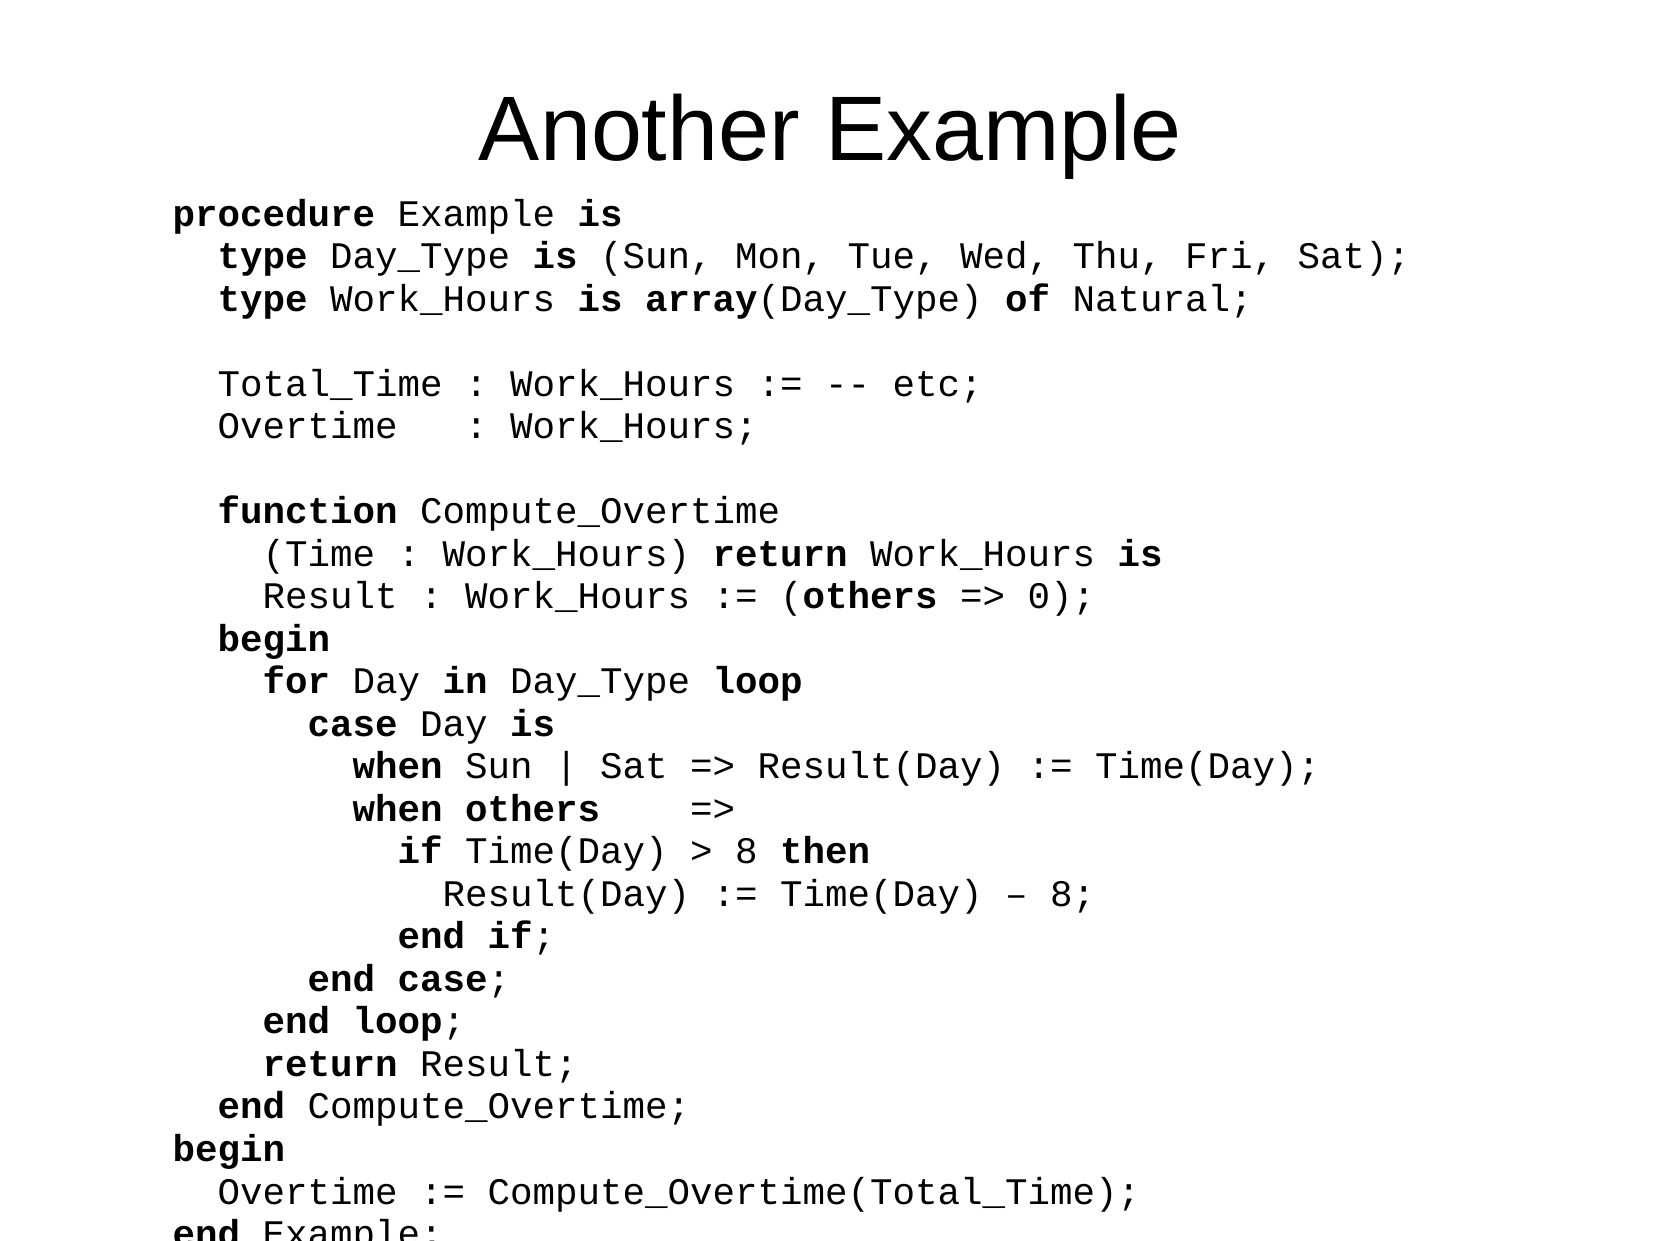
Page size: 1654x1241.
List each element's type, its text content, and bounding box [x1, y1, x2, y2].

title Another Example [86, 32, 1576, 226]
text_box procedure Example is type Day_Type is (Sun, Mon, Tue, Wed, Thu, Fri, Sat); type Work_Hours is array(Day_Type) of Natural; Total_Time : Work_Hours := -- etc; Overtime : Work_Hours; function Compute_Overtime (Time : Work_Hours) return Work_Hours is Result : Work_Hours := (others => 0); begin for Day in Day_Type loop case Day is when Sun | Sat => Result(Day) := Time(Day); when others => if Time(Day) > 8 then Result(Day) := Time(Day) – 8; end if; end case; end loop; return Result; end Compute_Overtime; begin Overtime := Compute_Overtime(Total_Time); end Example; [157, 187, 1426, 1241]
